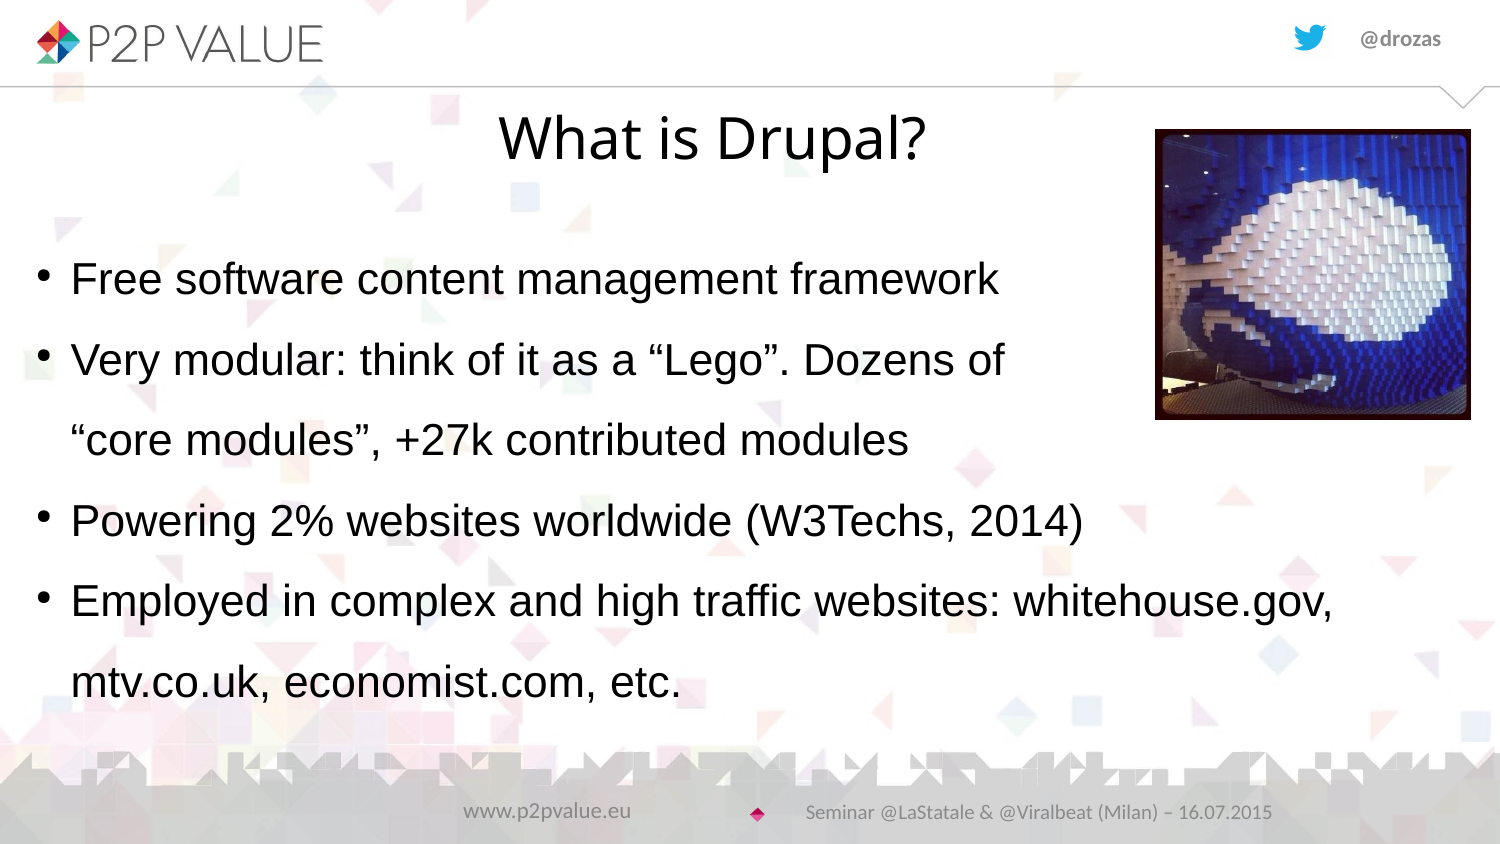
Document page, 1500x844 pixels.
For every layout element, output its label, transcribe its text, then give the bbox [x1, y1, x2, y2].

text_box Seminar @LaStatale & @Viralbeat (Milan) – 16.07.2015 [792, 788, 1485, 834]
text_box @drozas [1333, 15, 1455, 60]
text_box www.p2pvalue.eu [456, 789, 675, 829]
title What is Drupal? [60, 92, 1366, 162]
picture [0, 0, 1500, 844]
subtitle Free software content management framework Very modular: think of it as a “Lego”. Dozens of “core modules”, +27k contributed modules Powering 2% websites worldwide (W3Techs, 2014) Employed in complex and high traffic websites: whitehouse.gov, mtv.co.uk, economist.com, etc. [22, 162, 1500, 718]
